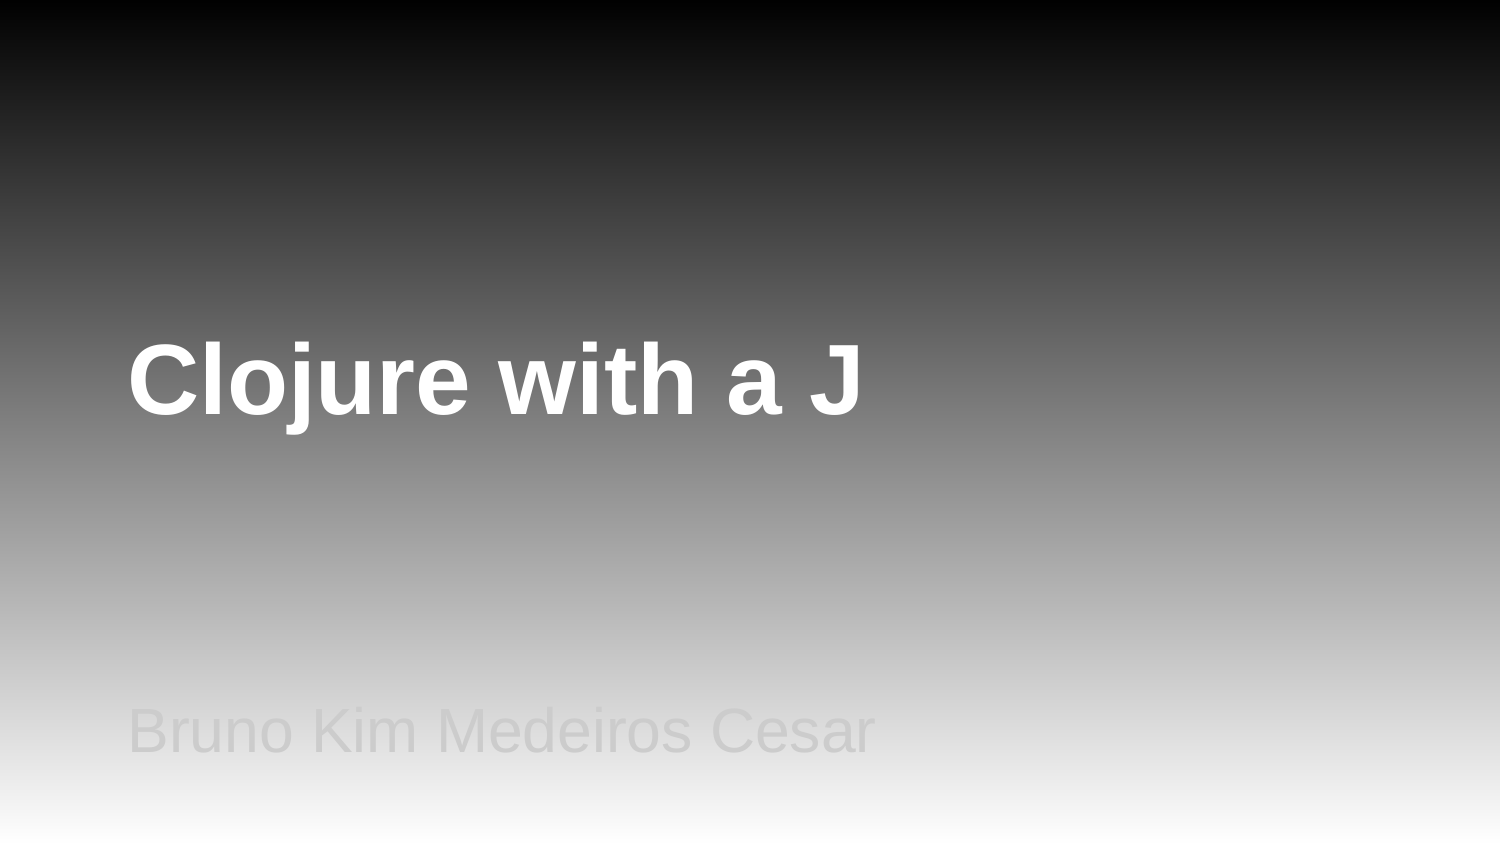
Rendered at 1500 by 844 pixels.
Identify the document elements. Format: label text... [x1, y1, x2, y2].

subtitle Bruno Kim Medeiros Cesar [112, 450, 1388, 810]
title Clojure with a J [112, 259, 1388, 450]
